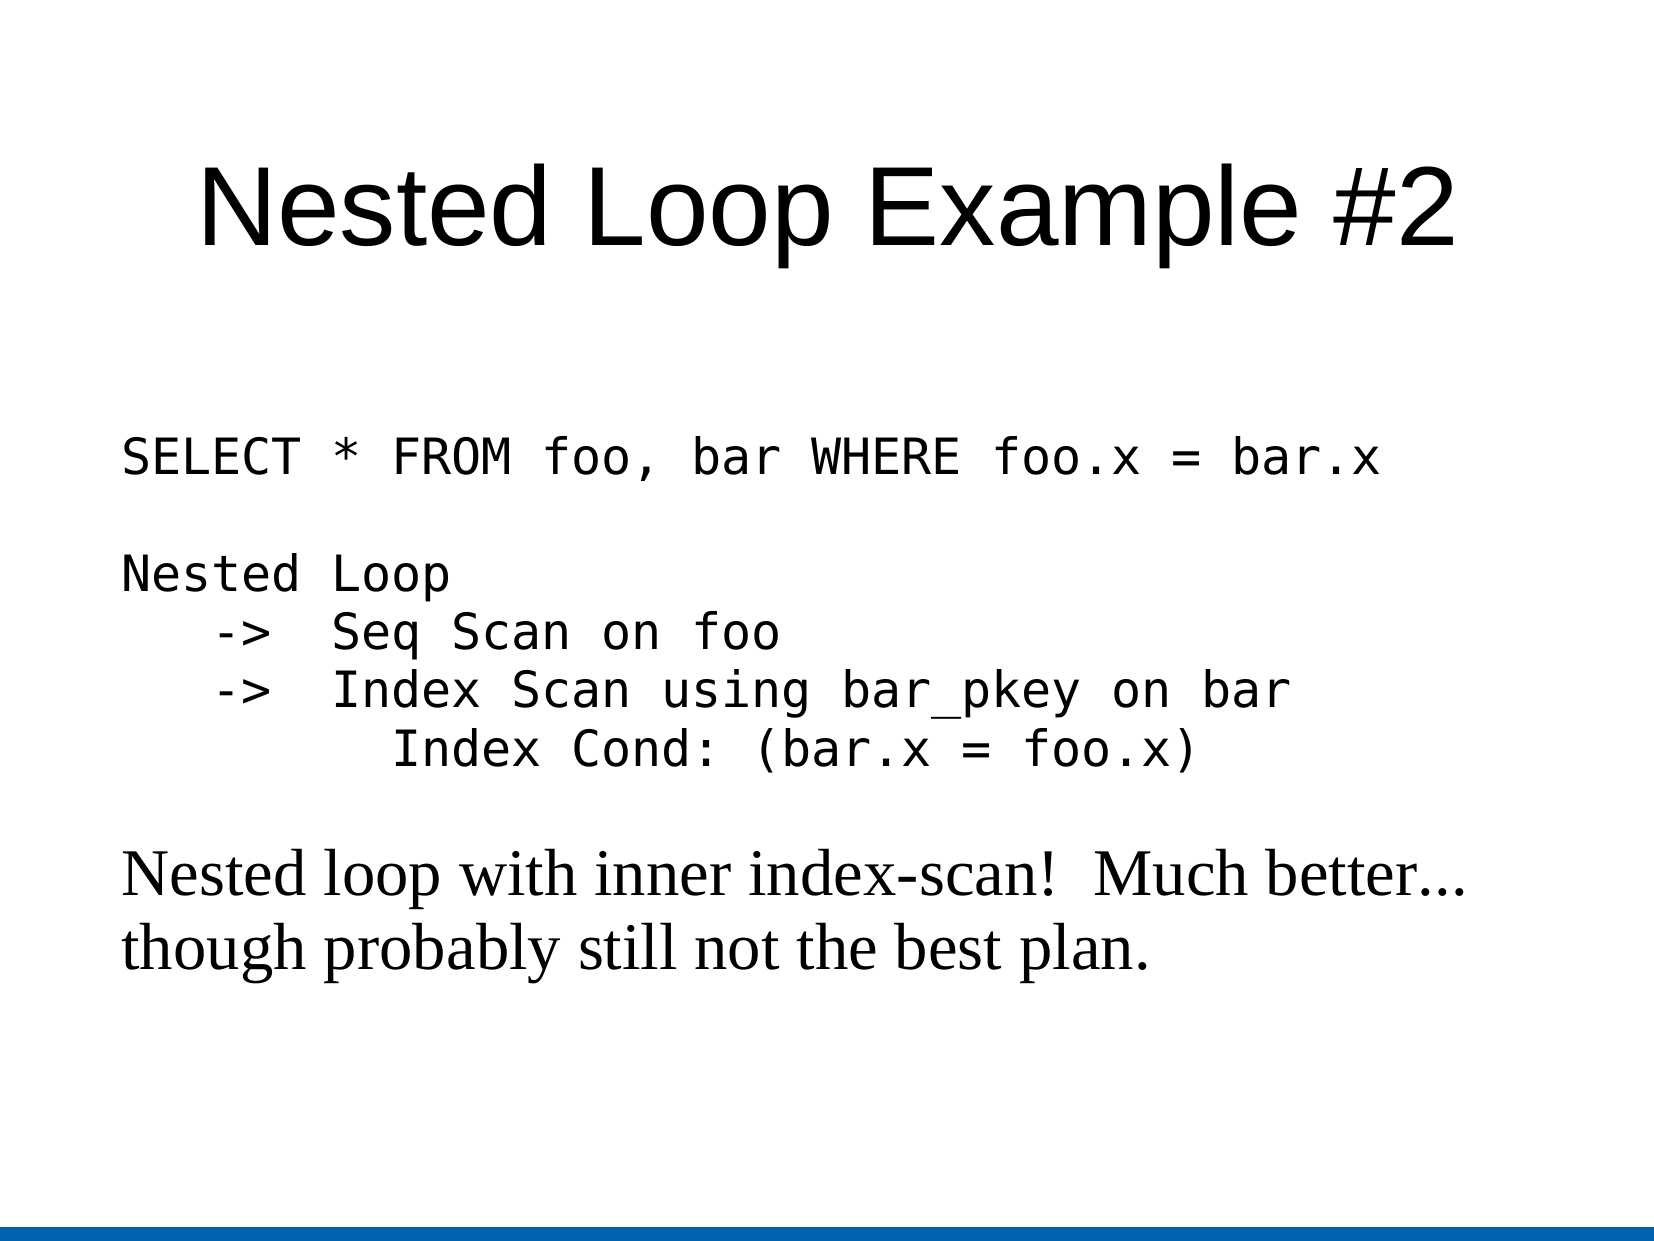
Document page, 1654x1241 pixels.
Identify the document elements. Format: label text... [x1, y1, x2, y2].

title Nested Loop Example #2 [121, 102, 1533, 311]
subtitle SELECT * FROM foo, bar WHERE foo.x = bar.x Nested Loop -> Seq Scan on foo -> Index Scan using bar_pkey on bar Index Cond: (bar.x = foo.x) Nested loop with inner index-scan! Much better... though probably still not the best plan. [121, 344, 1533, 1127]
